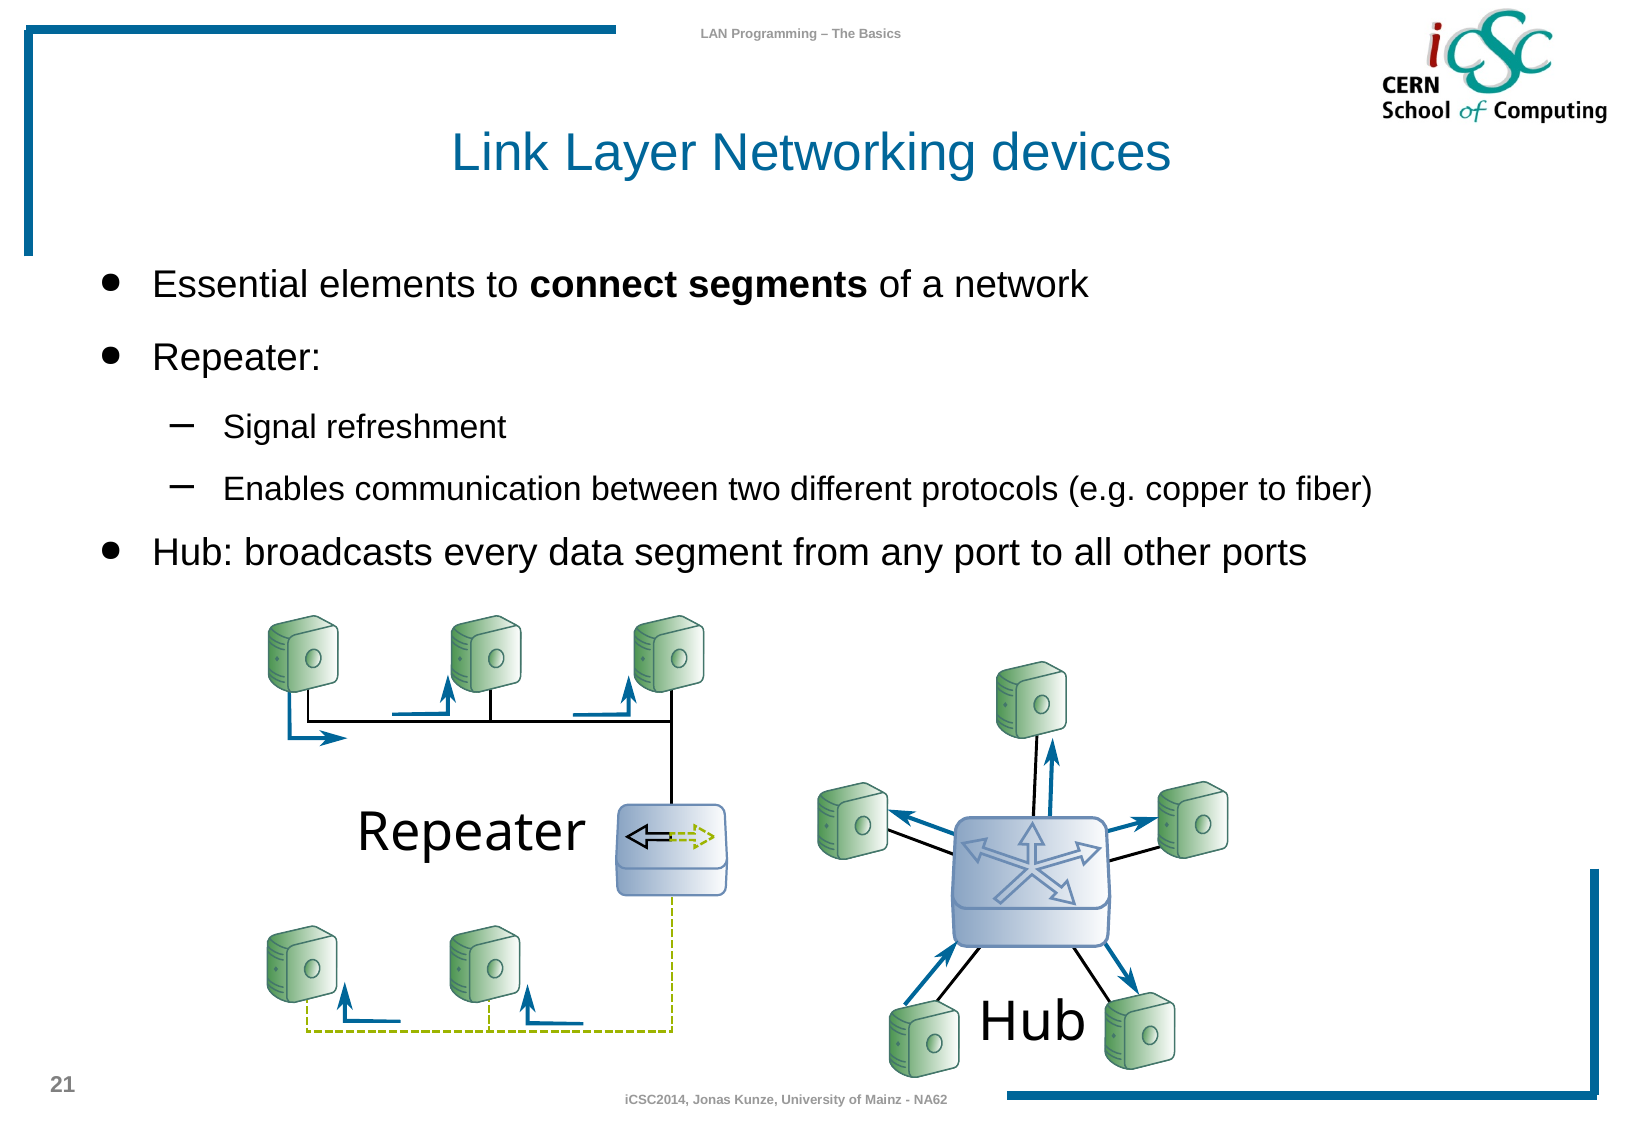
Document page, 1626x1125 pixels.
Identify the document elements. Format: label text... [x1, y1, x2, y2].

title Link Layer Networking devices [81, 44, 1544, 233]
list Essential elements to connect segments of a network Repeater: Signal refreshment Enables communication between two different protocols (e.g. copper to fiber) Hub: broadcasts every data segment from any port to all other ports [81, 263, 1512, 1051]
picture [266, 615, 1229, 1078]
picture [1381, 8, 1608, 125]
